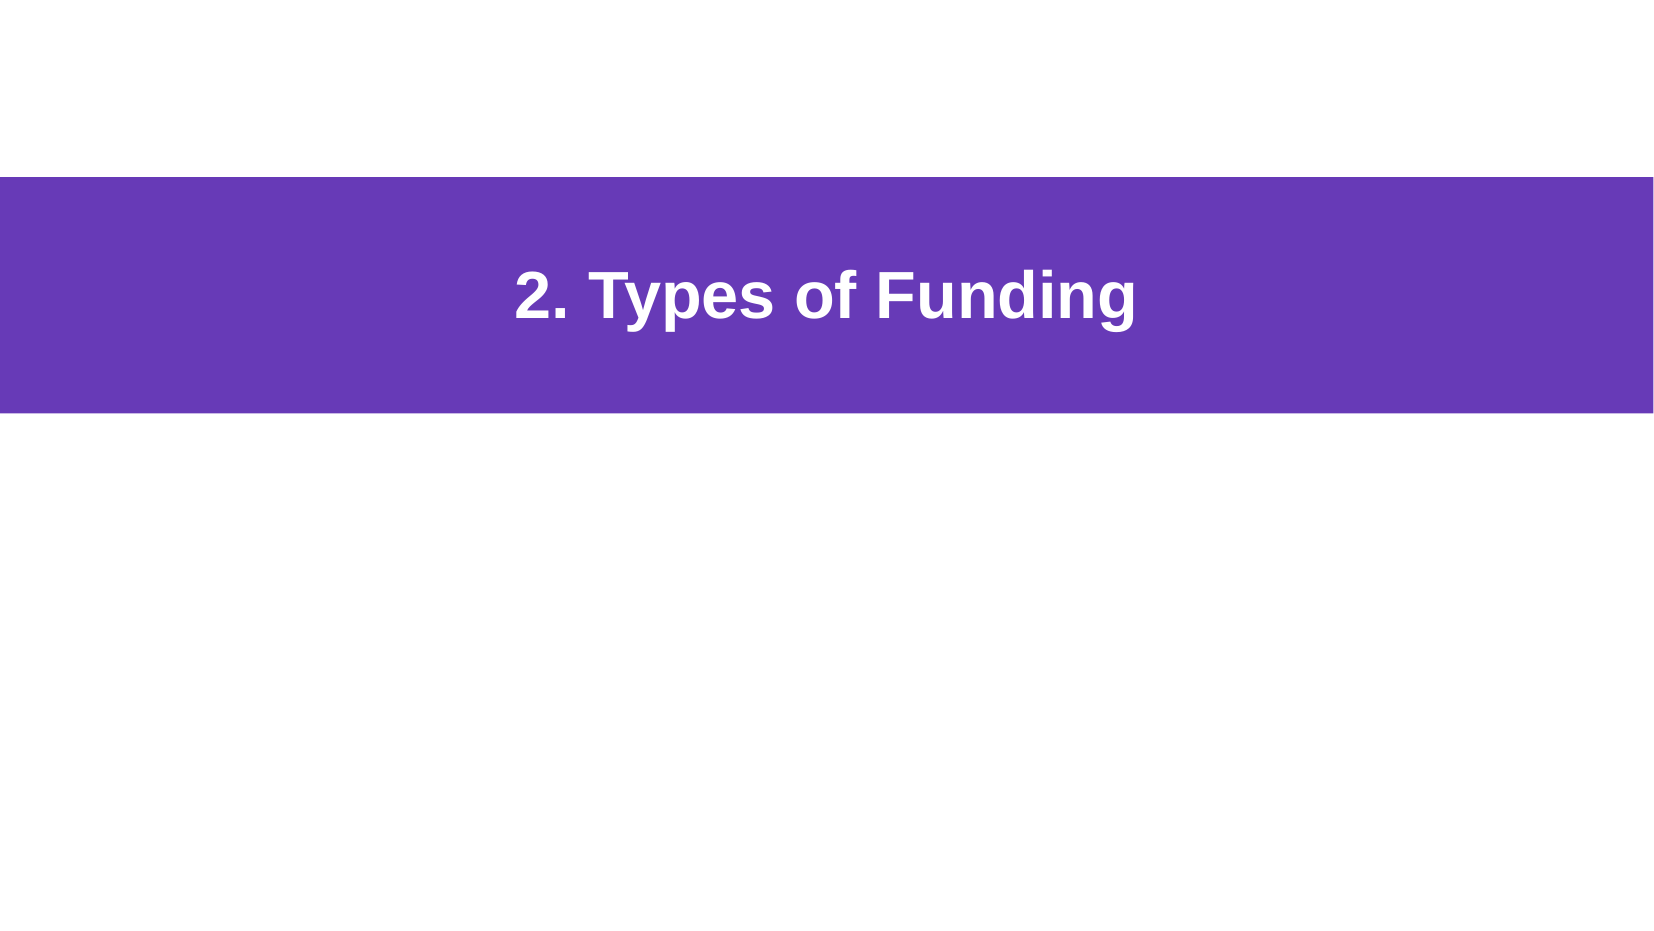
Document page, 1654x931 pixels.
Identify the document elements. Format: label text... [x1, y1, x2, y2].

title 2. Types of Funding [0, 177, 1654, 414]
